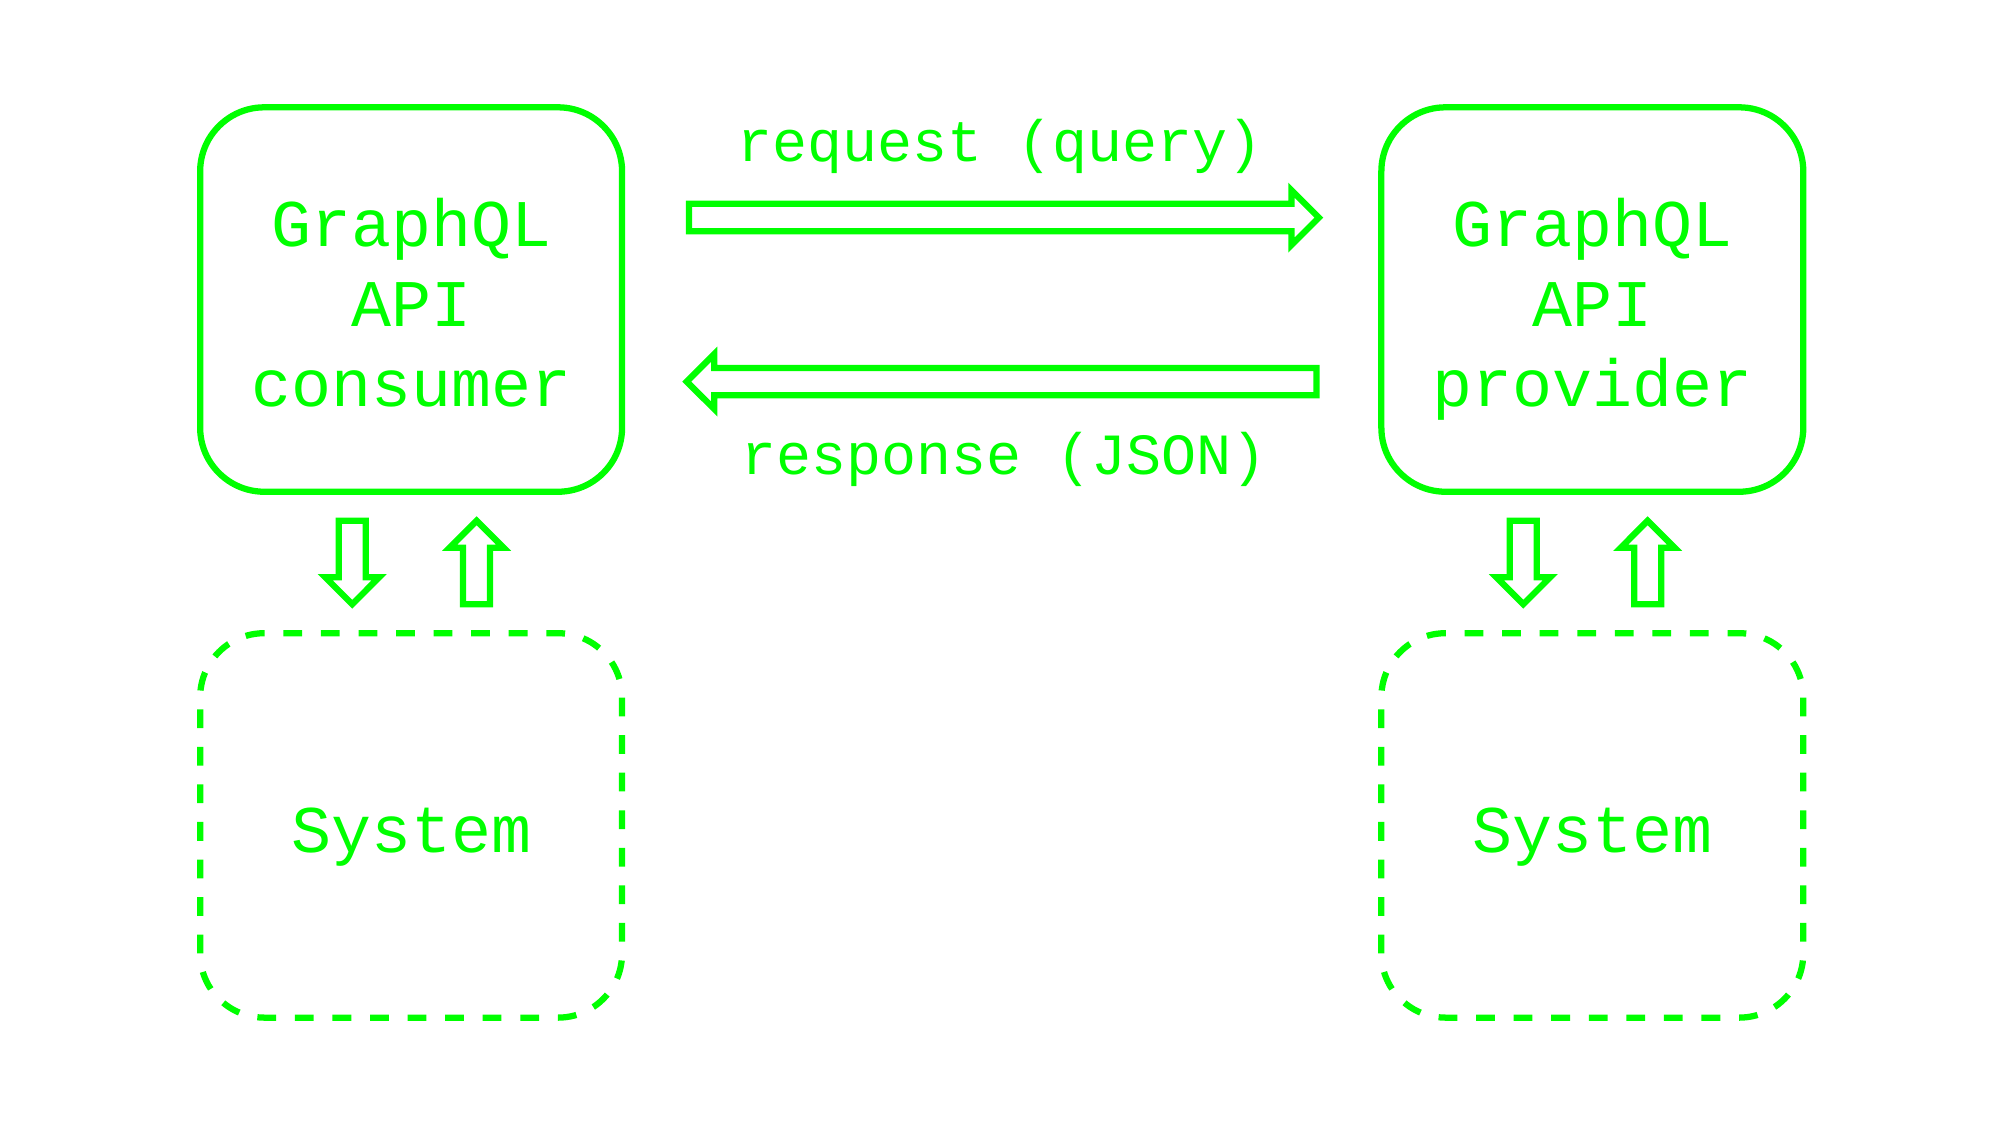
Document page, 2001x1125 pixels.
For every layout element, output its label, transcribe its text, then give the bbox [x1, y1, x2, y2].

text_box response (JSON) [715, 408, 1293, 495]
text_box request (query) [711, 95, 1289, 182]
text_box GraphQL API consumer [200, 107, 623, 492]
text_box GraphQL API provider [1381, 107, 1804, 492]
text_box System [200, 633, 623, 1018]
text_box System [1381, 633, 1804, 1018]
